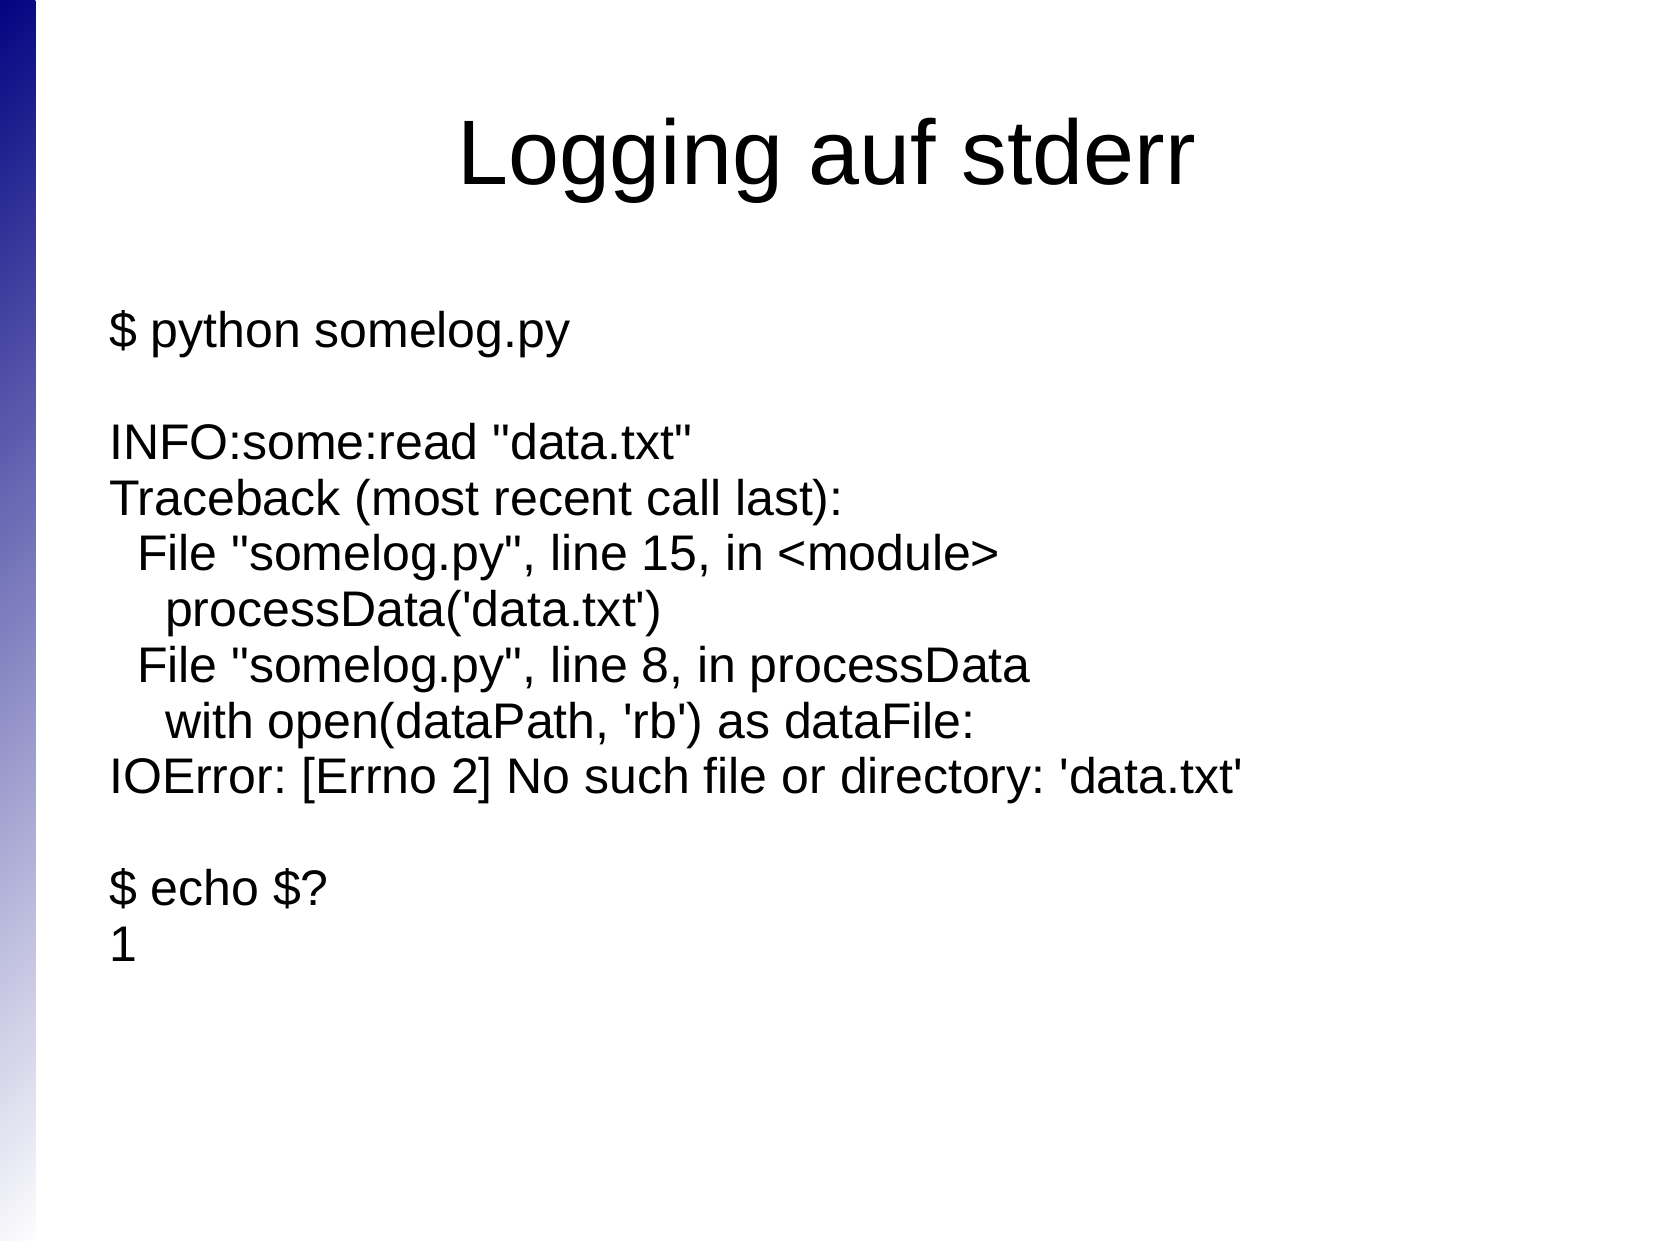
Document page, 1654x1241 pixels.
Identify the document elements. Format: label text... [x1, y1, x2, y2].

title Logging auf stderr [82, 49, 1571, 257]
text_box $ python somelog.py INFO:some:read "data.txt" Traceback (most recent call last): File "somelog.py", line 15, in <module> processData('data.txt') File "somelog.py", line 8, in processData with open(dataPath, 'rb') as dataFile: IOError: [Errno 2] No such file or directory: 'data.txt' $ echo $? 1 [94, 295, 1571, 1035]
